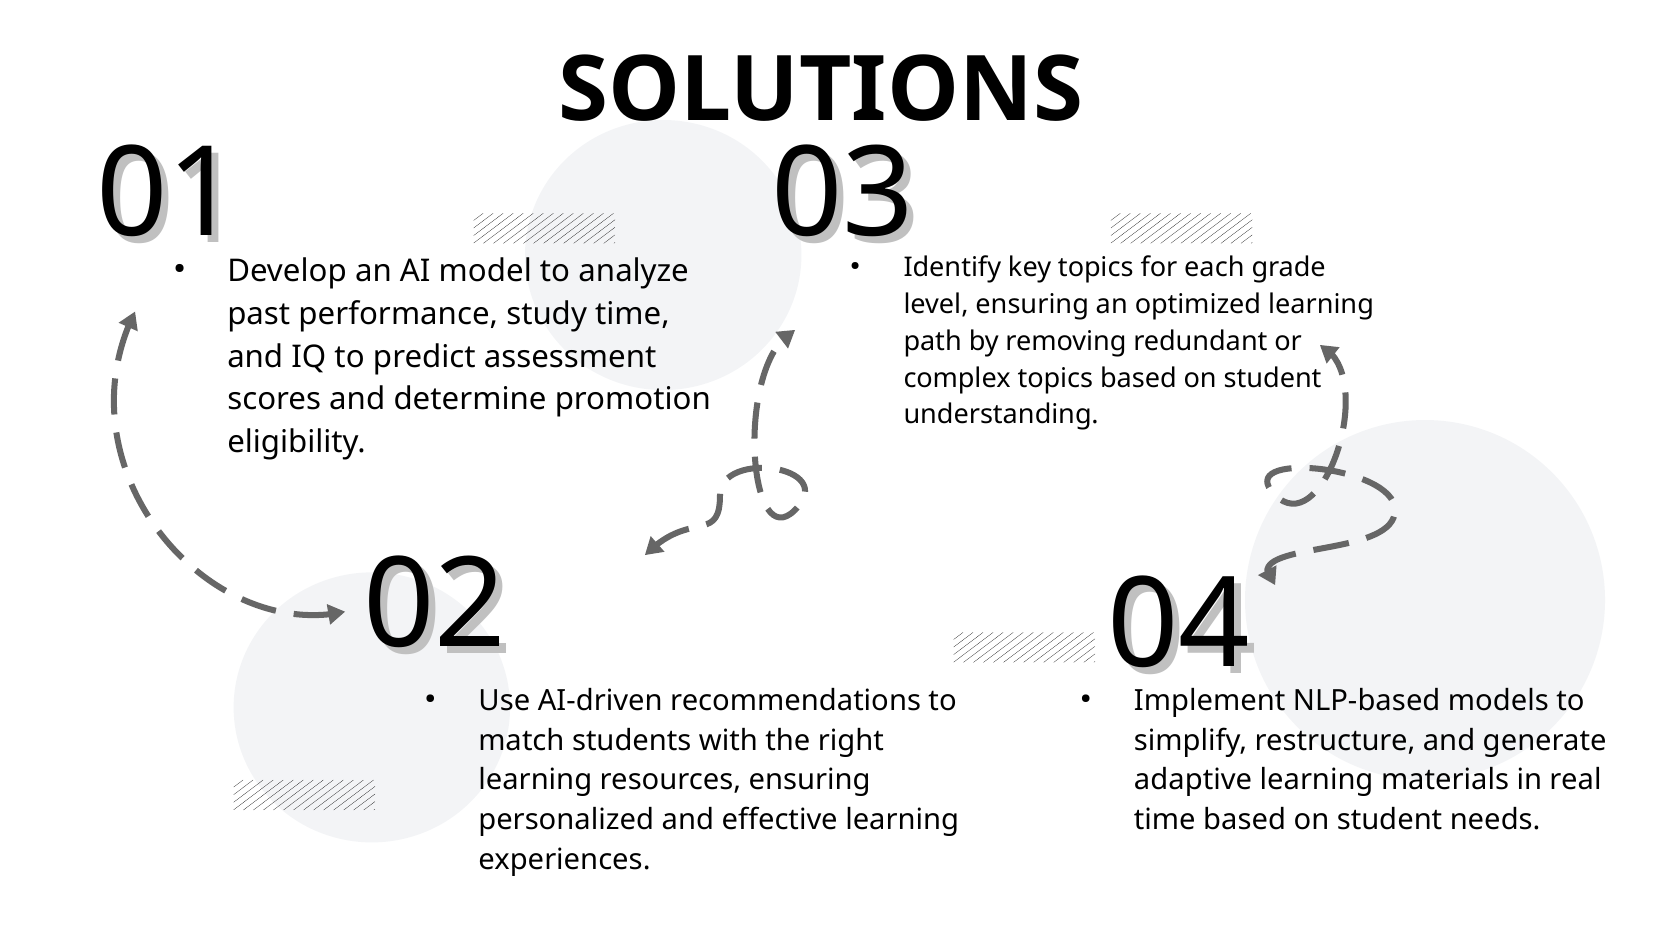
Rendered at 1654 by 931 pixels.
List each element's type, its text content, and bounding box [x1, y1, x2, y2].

list Identify key topics for each grade level, ensuring an optimized learning path by removing redundant or complex topics based on student understanding. [832, 248, 1394, 467]
text_box 02 [348, 505, 529, 691]
list Develop an AI model to analyze past performance, study time, and IQ to predict assessment scores and determine promotion eligibility. [156, 248, 718, 467]
title SOLUTIONS [76, 23, 1565, 148]
text_box 01 [81, 148, 262, 280]
text_box 04 [1092, 525, 1273, 679]
text_box 03 [756, 148, 937, 280]
list Implement NLP-based models to simplify, restructure, and generate adaptive learning materials in real time based on student needs. [1062, 679, 1625, 898]
list Use AI-driven recommendations to match students with the right learning resources, ensuring personalized and effective learning experiences. [407, 679, 969, 898]
